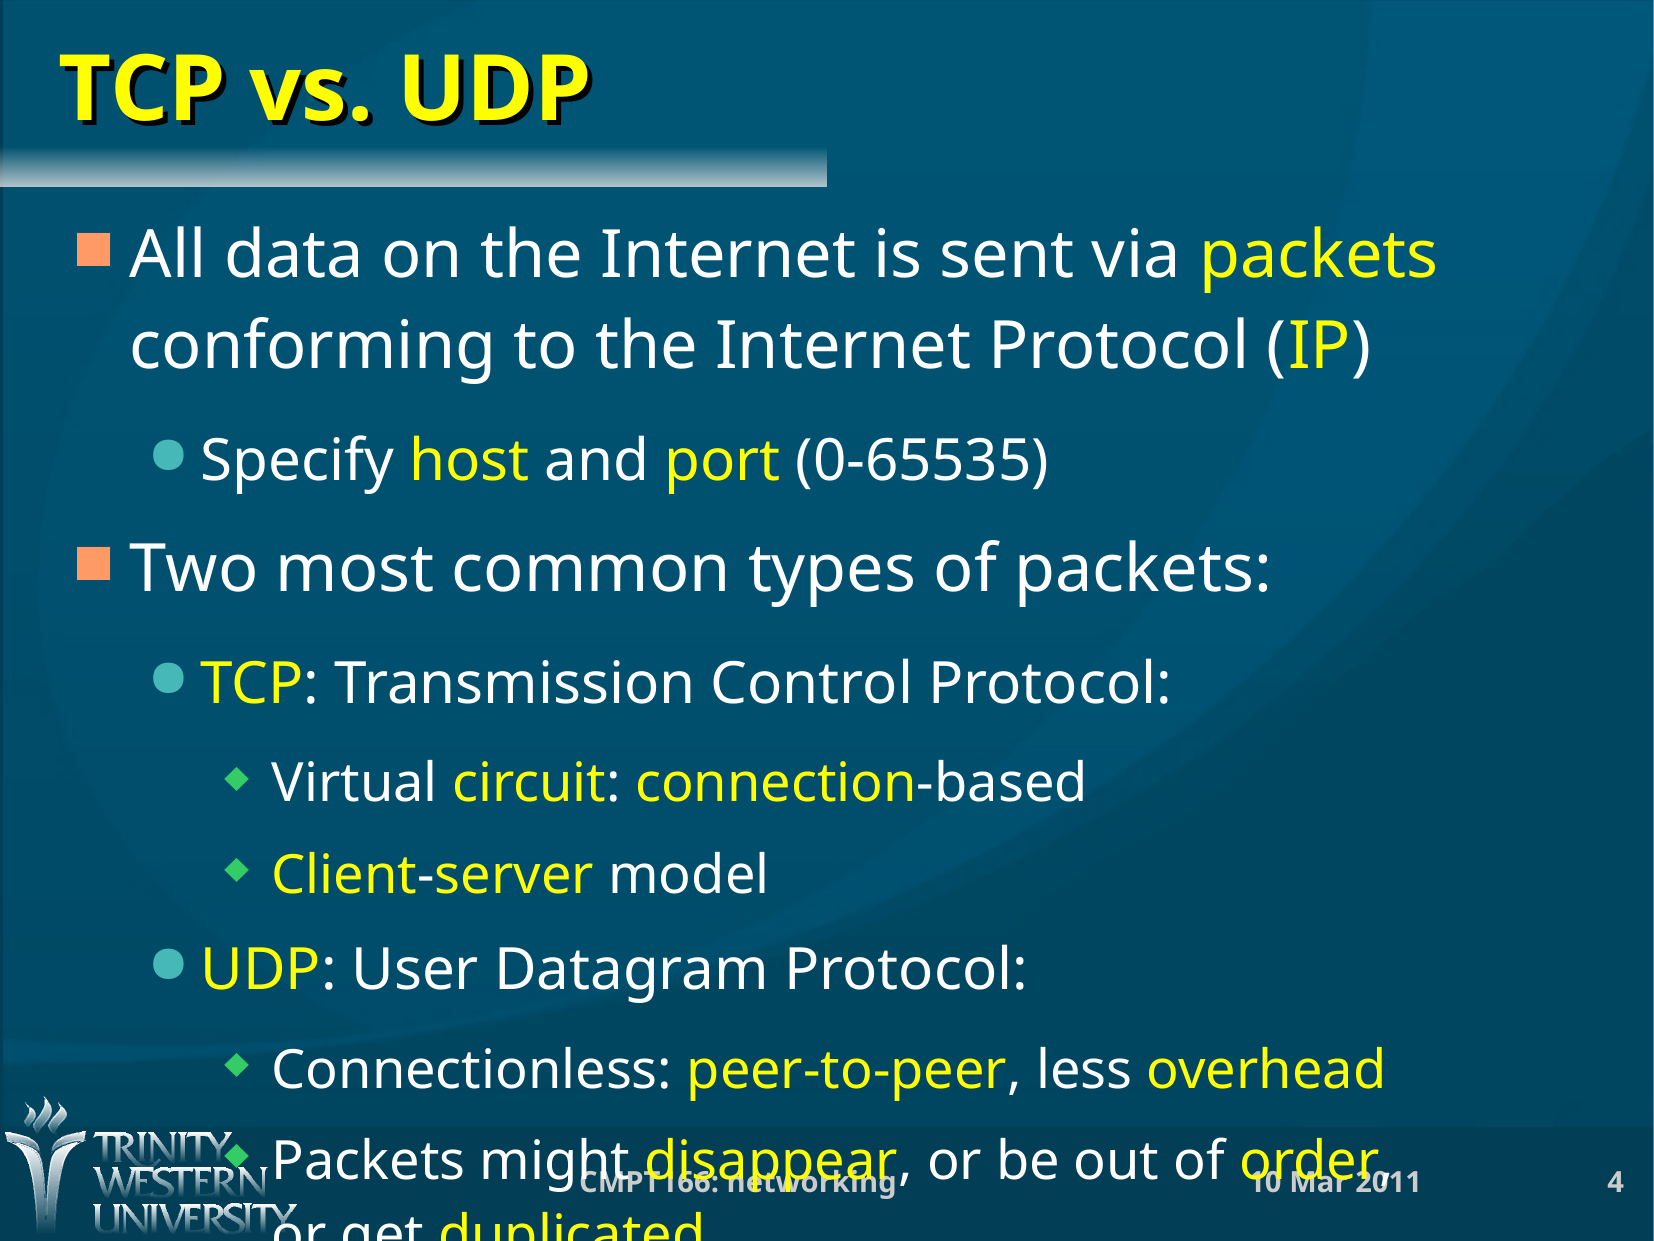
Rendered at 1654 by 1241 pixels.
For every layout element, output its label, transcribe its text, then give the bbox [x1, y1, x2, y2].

title Running out of IP space: IPv6 [0, 154, 827, 158]
title TCP vs. UDP [59, 19, 1595, 148]
picture [38, 1227, 54, 1232]
list All data on the Internet is sent via packets conforming to the Internet Protocol (IP) Specify host and port (0-65535) Two most common types of packets: TCP: Transmission Control Protocol: Virtual circuit: connection-based Client-server model UDP: User Datagram Protocol: Connectionless: peer-to-peer, less overhead Packets might disappear, or be out of order, or get duplicated [59, 206, 1625, 1142]
